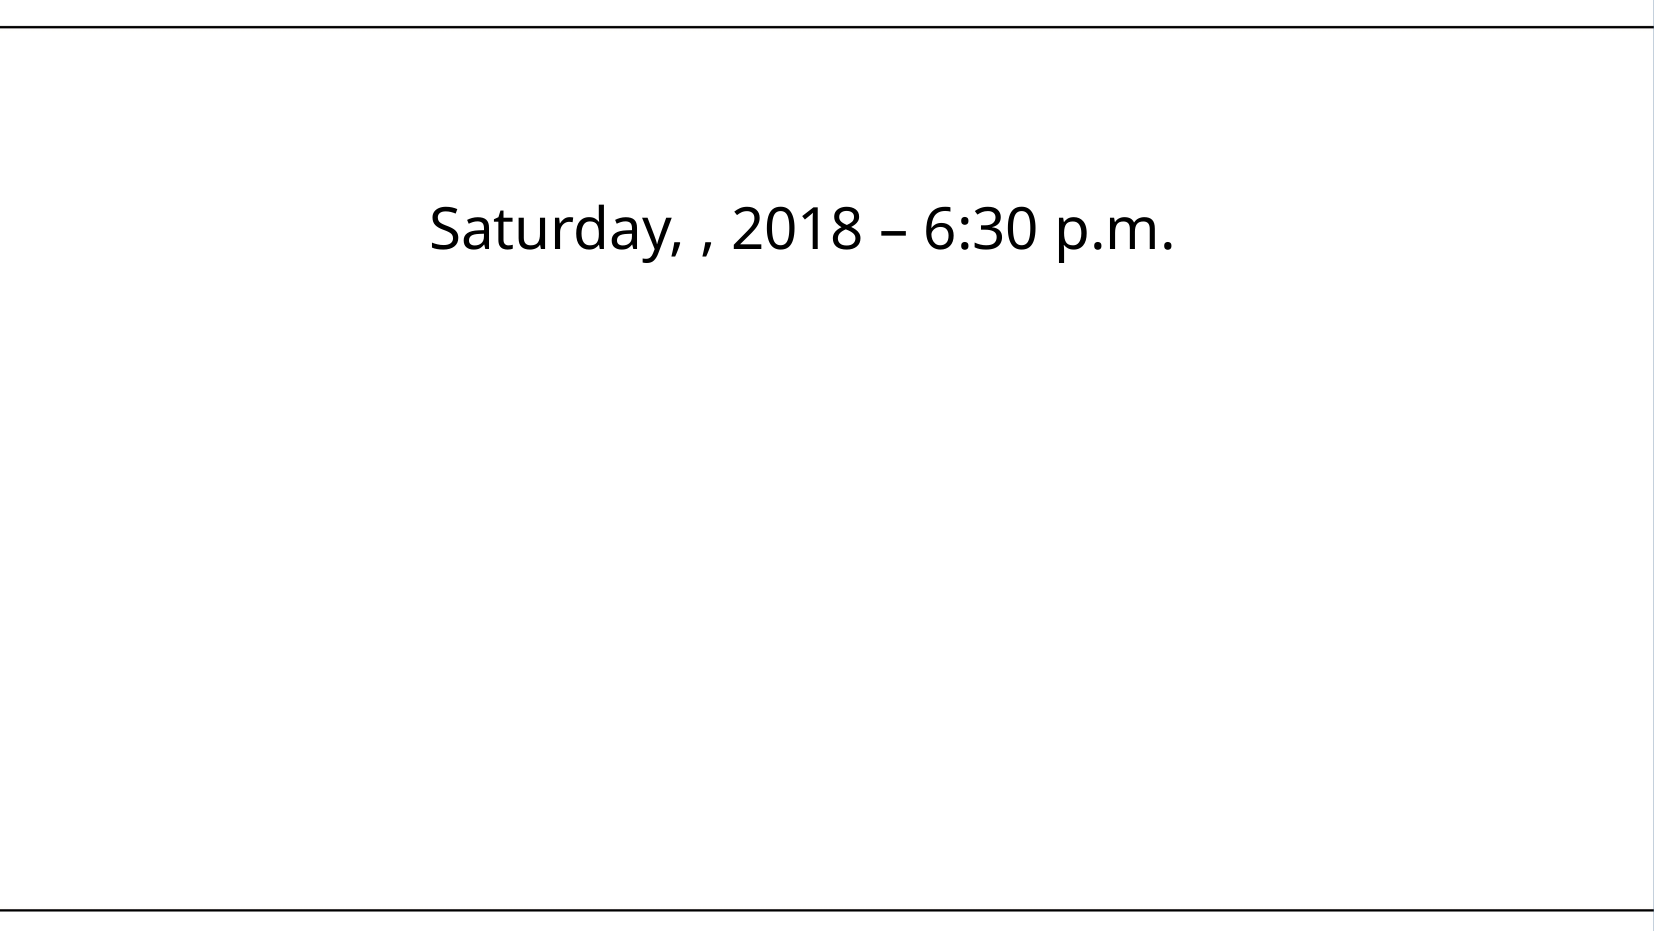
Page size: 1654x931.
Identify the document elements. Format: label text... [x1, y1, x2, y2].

text_box Saturday, , 2018 – 6:30 p.m. [165, 180, 1441, 273]
picture [0, 0, 1654, 931]
